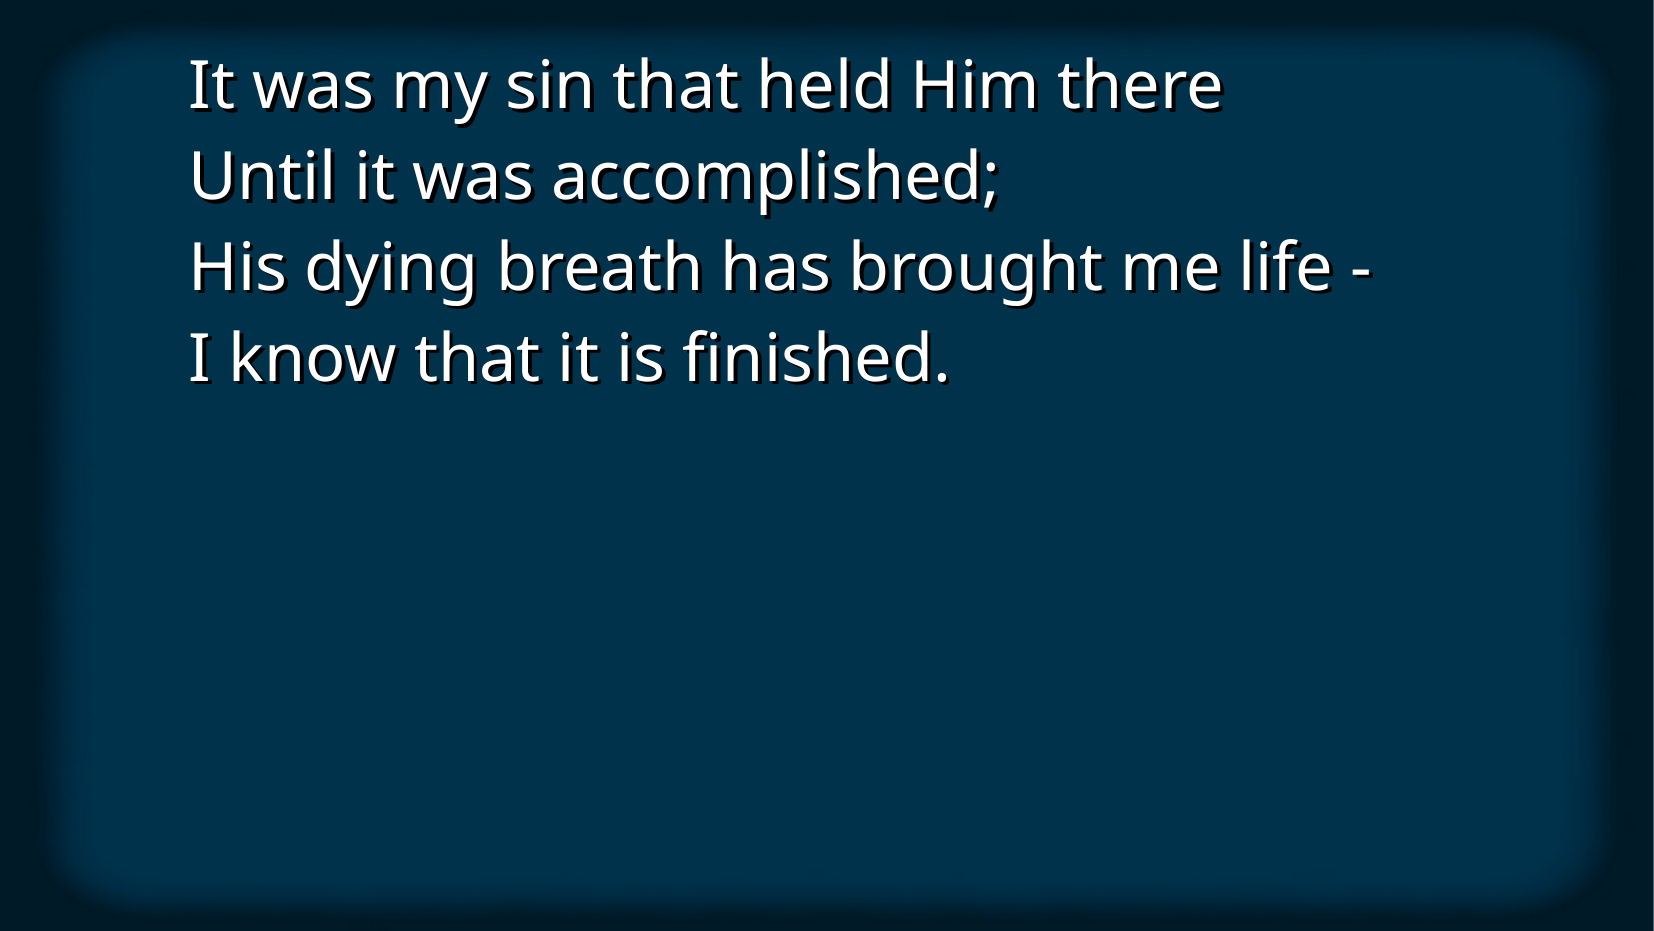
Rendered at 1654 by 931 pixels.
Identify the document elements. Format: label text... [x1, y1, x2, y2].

text_box It was my sin that held Him there Until it was accomplished; His dying breath has brought me life - I know that it is finished. [105, 30, 1561, 400]
picture [0, 0, 1654, 931]
